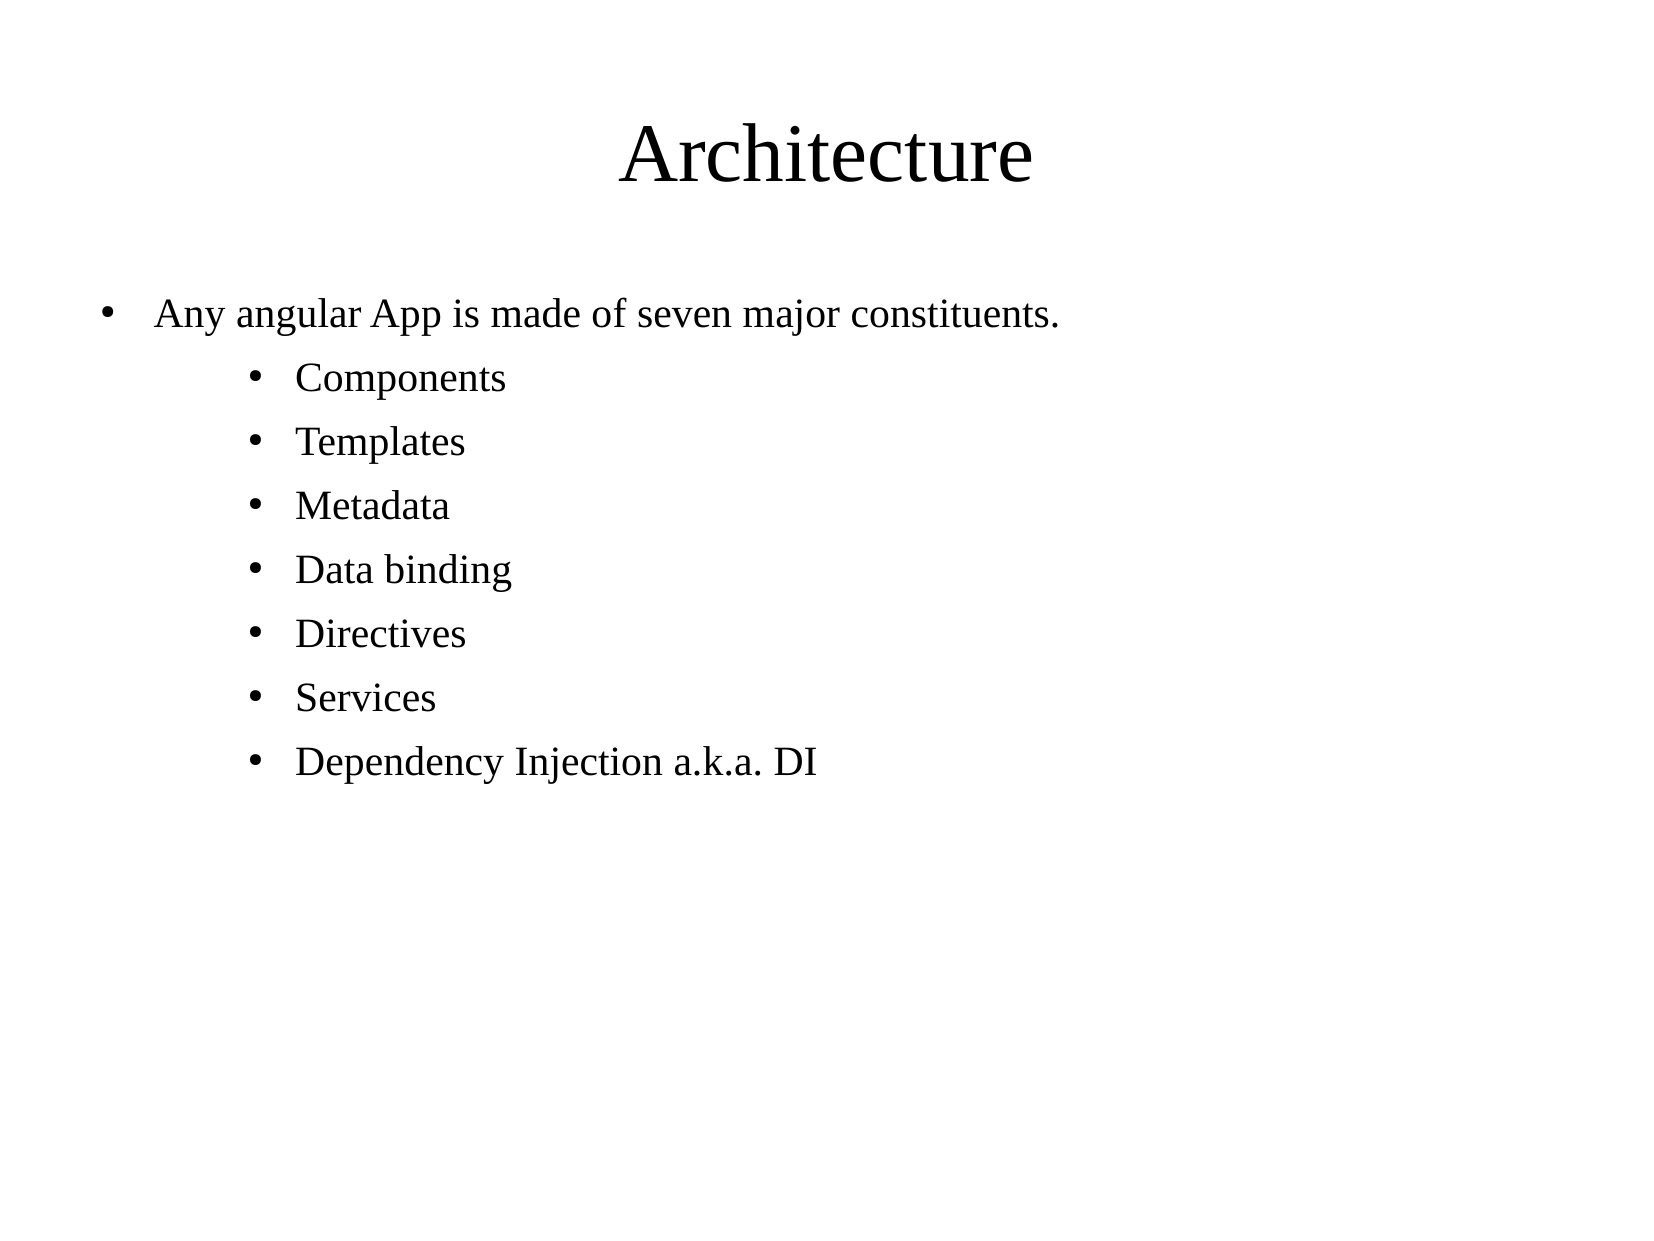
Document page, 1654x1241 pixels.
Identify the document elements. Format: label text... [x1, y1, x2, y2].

title Architecture [82, 49, 1571, 257]
list Any angular App is made of seven major constituents. Components Templates Metadata Data binding Directives Services Dependency Injection a.k.a. DI [82, 290, 1571, 1010]
